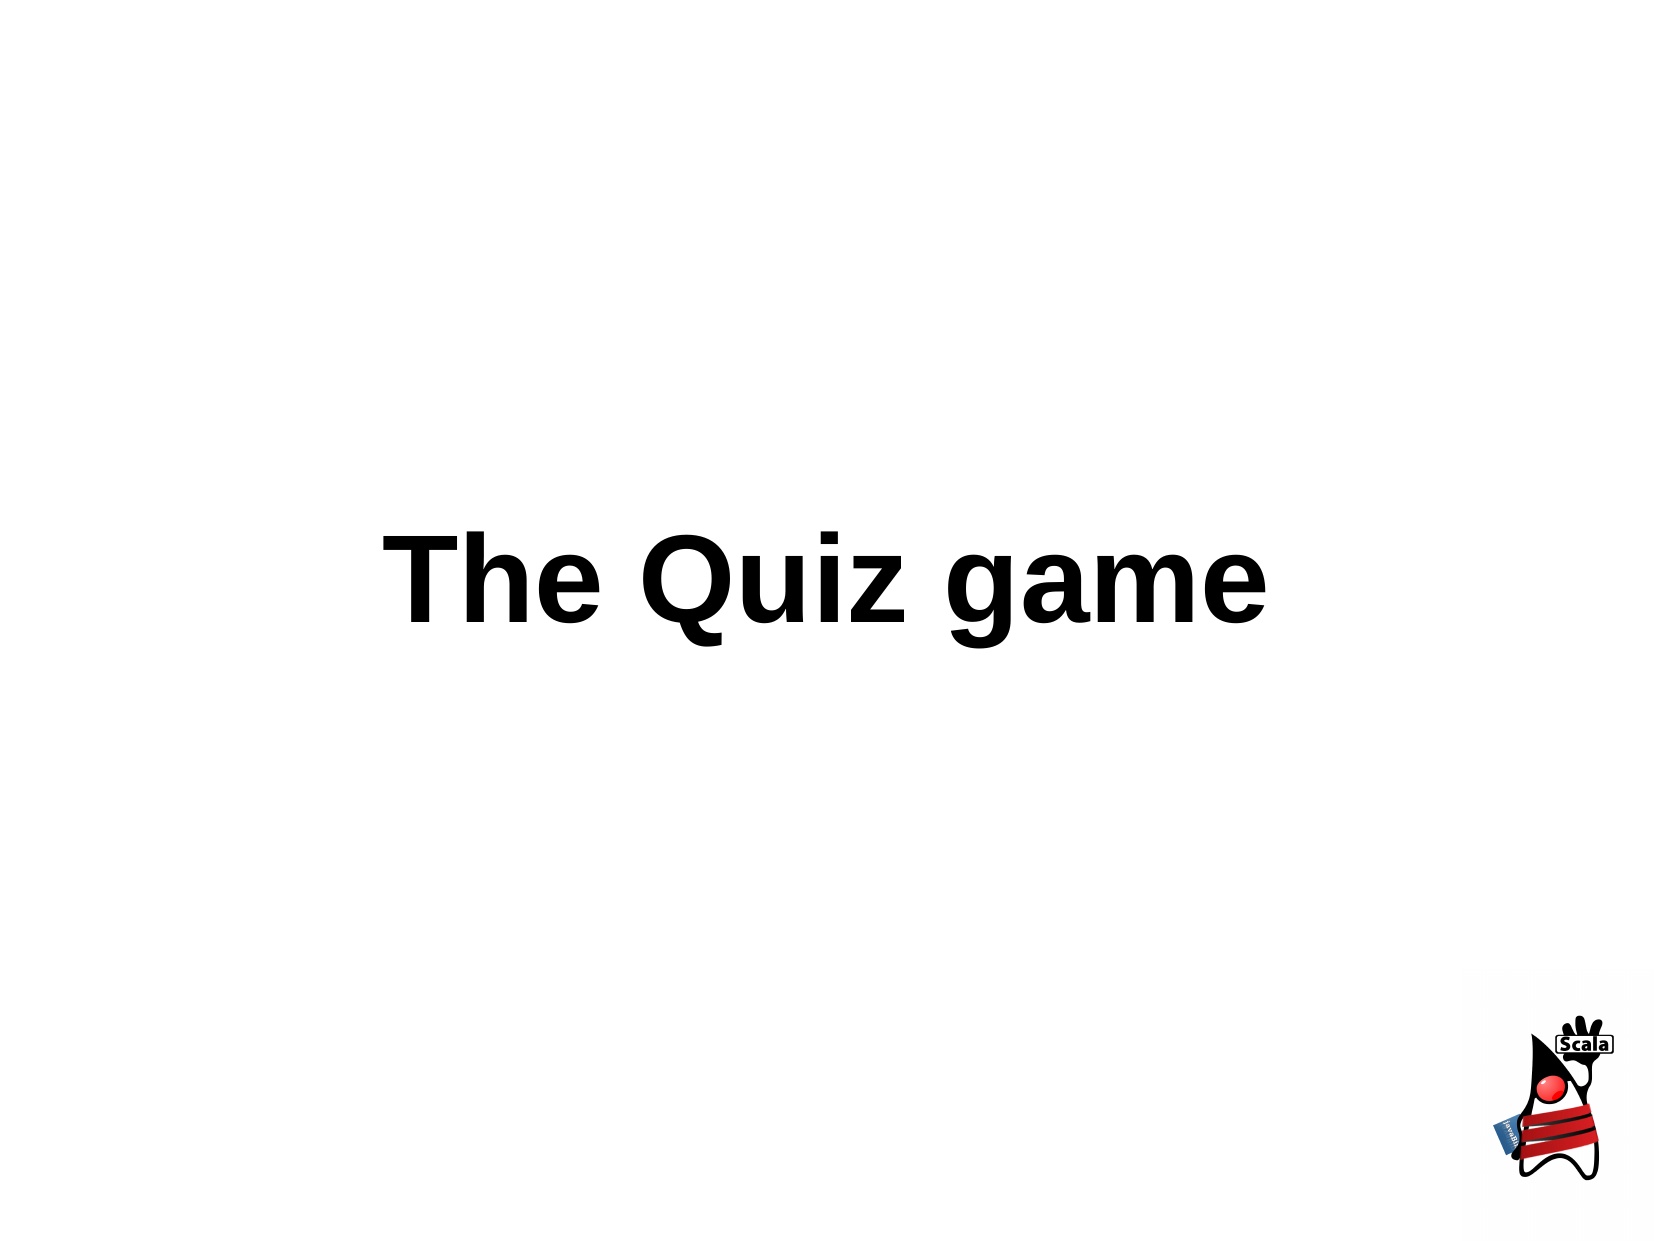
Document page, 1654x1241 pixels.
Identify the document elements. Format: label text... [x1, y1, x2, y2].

picture [1462, 969, 1654, 1241]
subtitle The Quiz game [82, 56, 1571, 1102]
